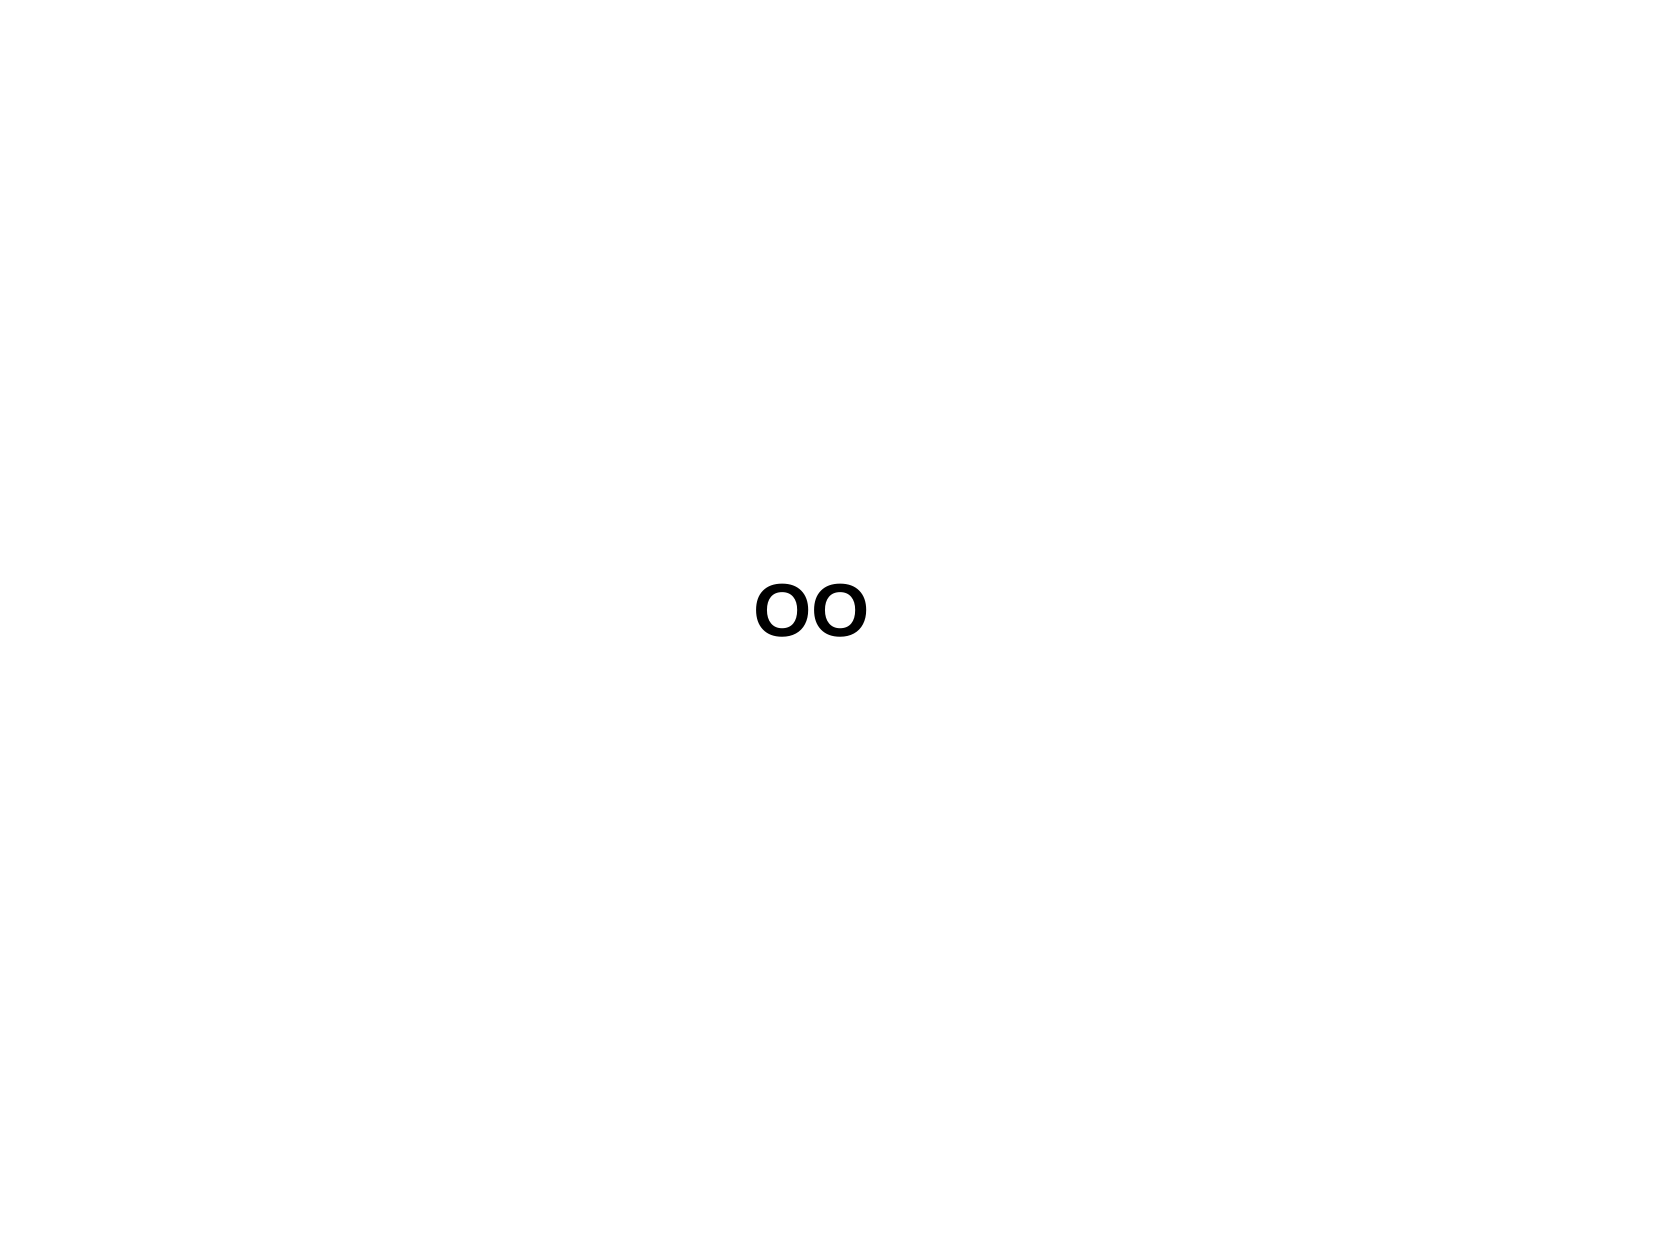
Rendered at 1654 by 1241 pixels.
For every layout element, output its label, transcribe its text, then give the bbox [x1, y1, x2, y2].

text_box OO [738, 561, 885, 660]
